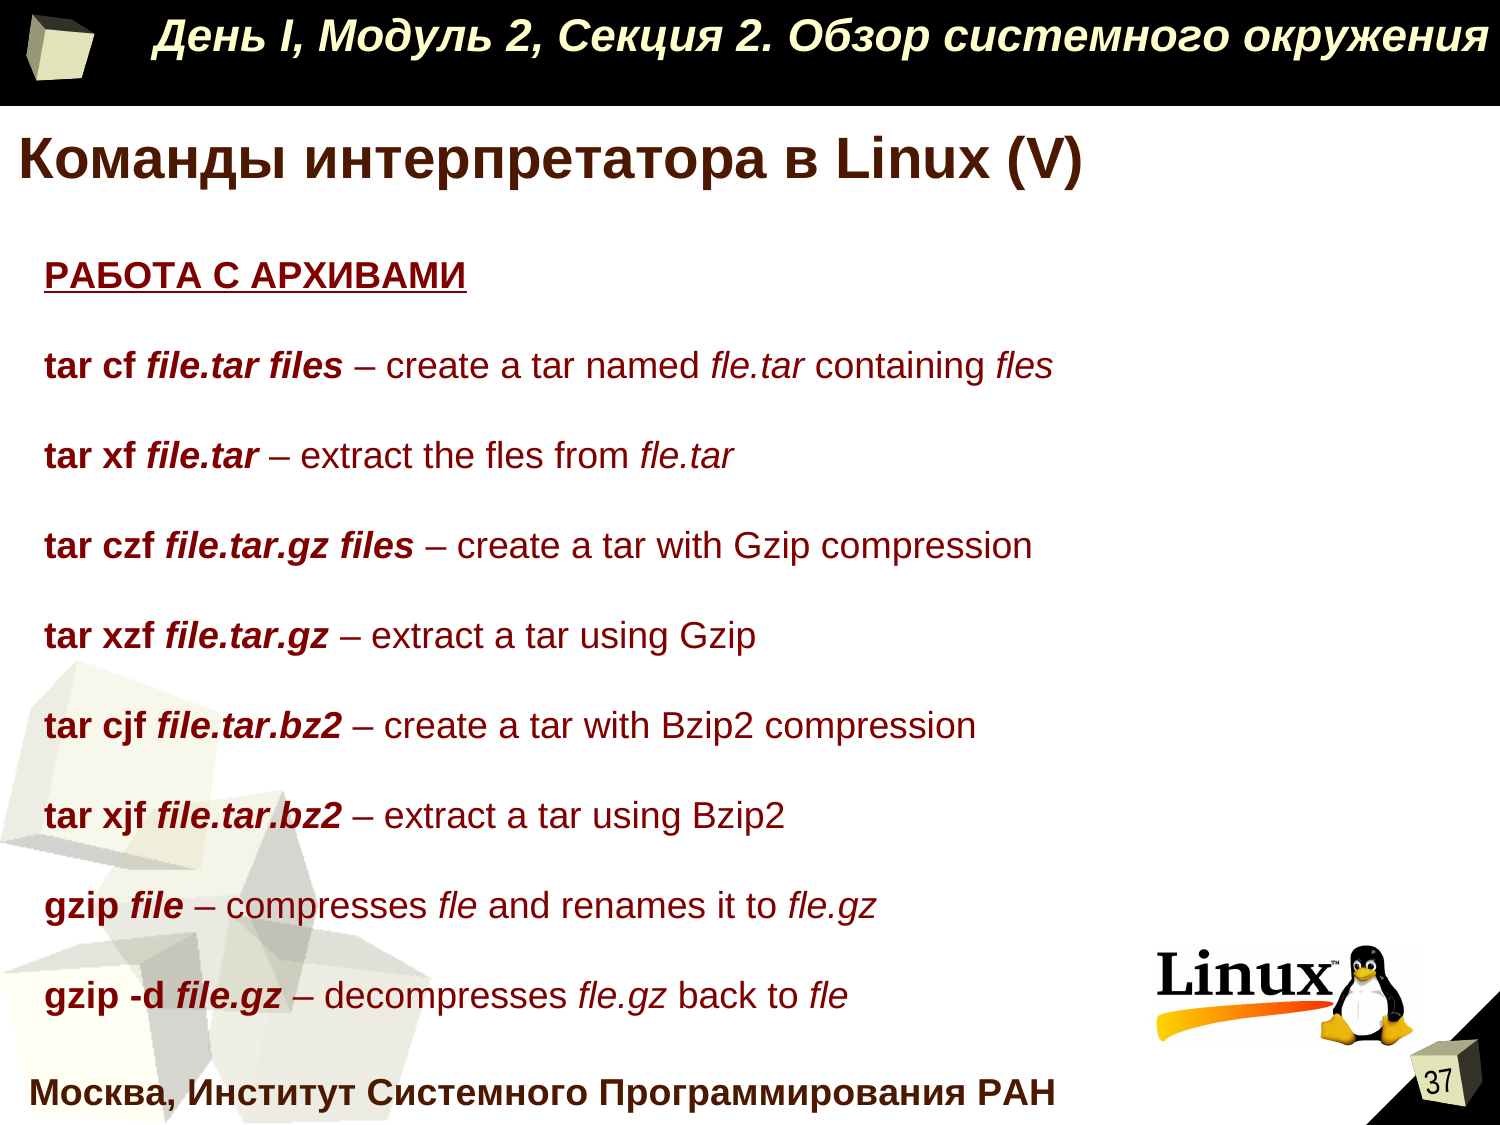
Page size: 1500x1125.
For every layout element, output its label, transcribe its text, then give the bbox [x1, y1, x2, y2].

picture [1151, 944, 1418, 1048]
text_box РАБОТА С АРХИВАМИ tar cf file.tar files – create a tar named fle.tar containing fles tar xf file.tar – extract the fles from fle.tar tar czf file.tar.gz files – create a tar with Gzip compression tar xzf file.tar.gz – extract a tar using Gzip tar cjf file.tar.bz2 – create a tar with Bzip2 compression tar xjf file.tar.bz2 – extract a tar using Bzip2 gzip file – compresses fle and renames it to fle.gz gzip -d file.gz – decompresses fle.gz back to fle [29, 243, 1376, 1069]
text_box Команды интерпретатора в Linux (V) [4, 112, 1500, 198]
picture [0, 659, 433, 1125]
picture [423, 1088, 433, 1102]
